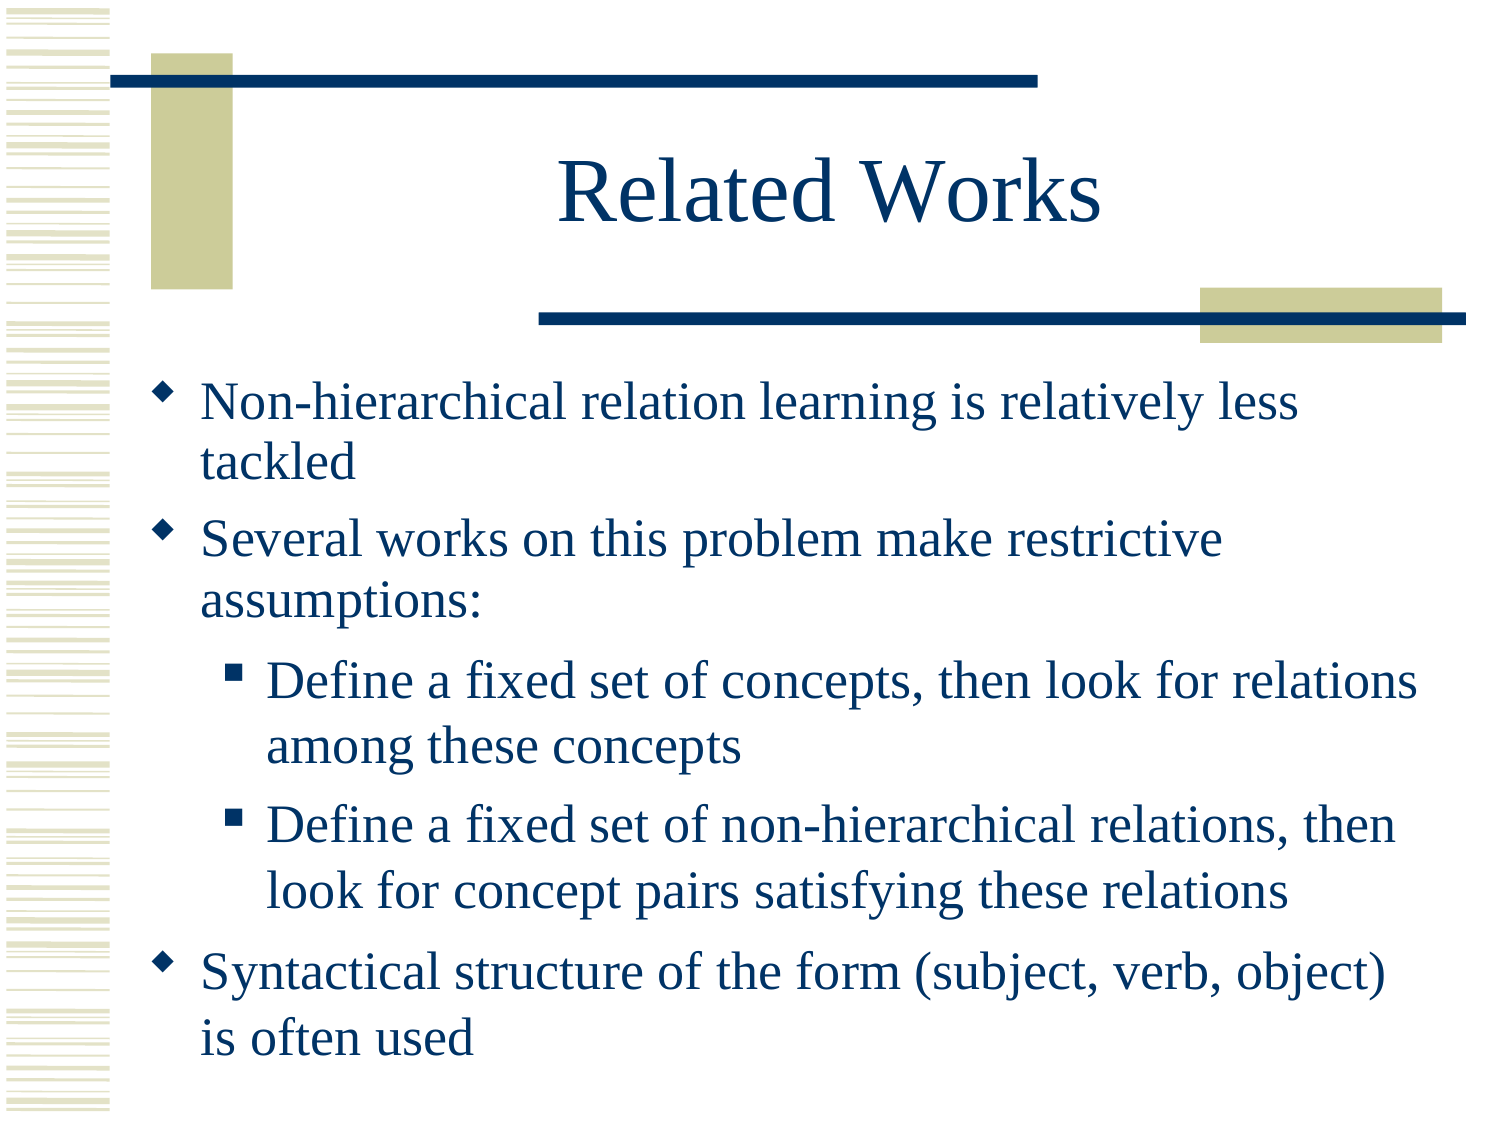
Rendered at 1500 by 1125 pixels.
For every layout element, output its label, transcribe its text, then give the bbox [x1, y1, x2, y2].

list Non-hierarchical relation learning is relatively less tackled Several works on this problem make restrictive assumptions: Define a fixed set of concepts, then look for relations among these concepts Define a fixed set of non-hierarchical relations, then look for concept pairs satisfying these relations Syntactical structure of the form (subject, verb, object) is often used [132, 363, 1439, 1082]
title Related Works [225, 86, 1436, 301]
